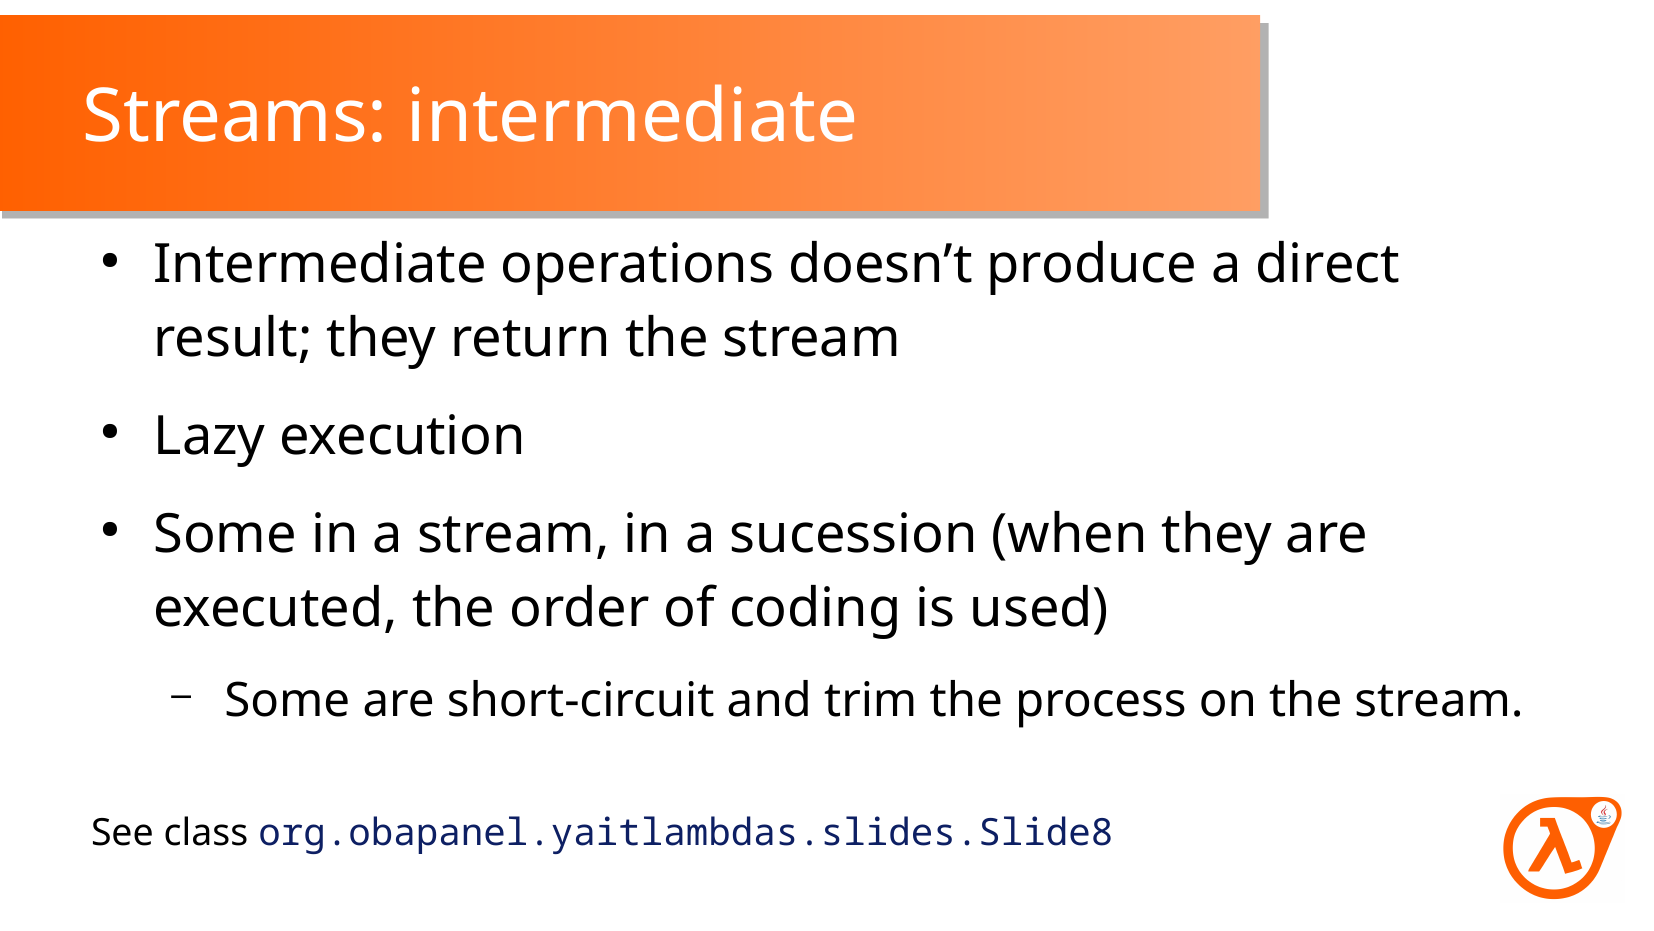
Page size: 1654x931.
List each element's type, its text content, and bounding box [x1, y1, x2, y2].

list Intermediate operations doesn’t produce a direct result; they return the stream Lazy execution Some in a stream, in a sucession (when they are executed, the order of coding is used) Some are short-circuit and trim the process on the stream. [82, 224, 1571, 764]
text_box See class org.obapanel.yaitlambdas.slides.Slide8 [76, 798, 1111, 856]
picture [1500, 794, 1625, 903]
title Streams: intermediate [82, 35, 1235, 189]
